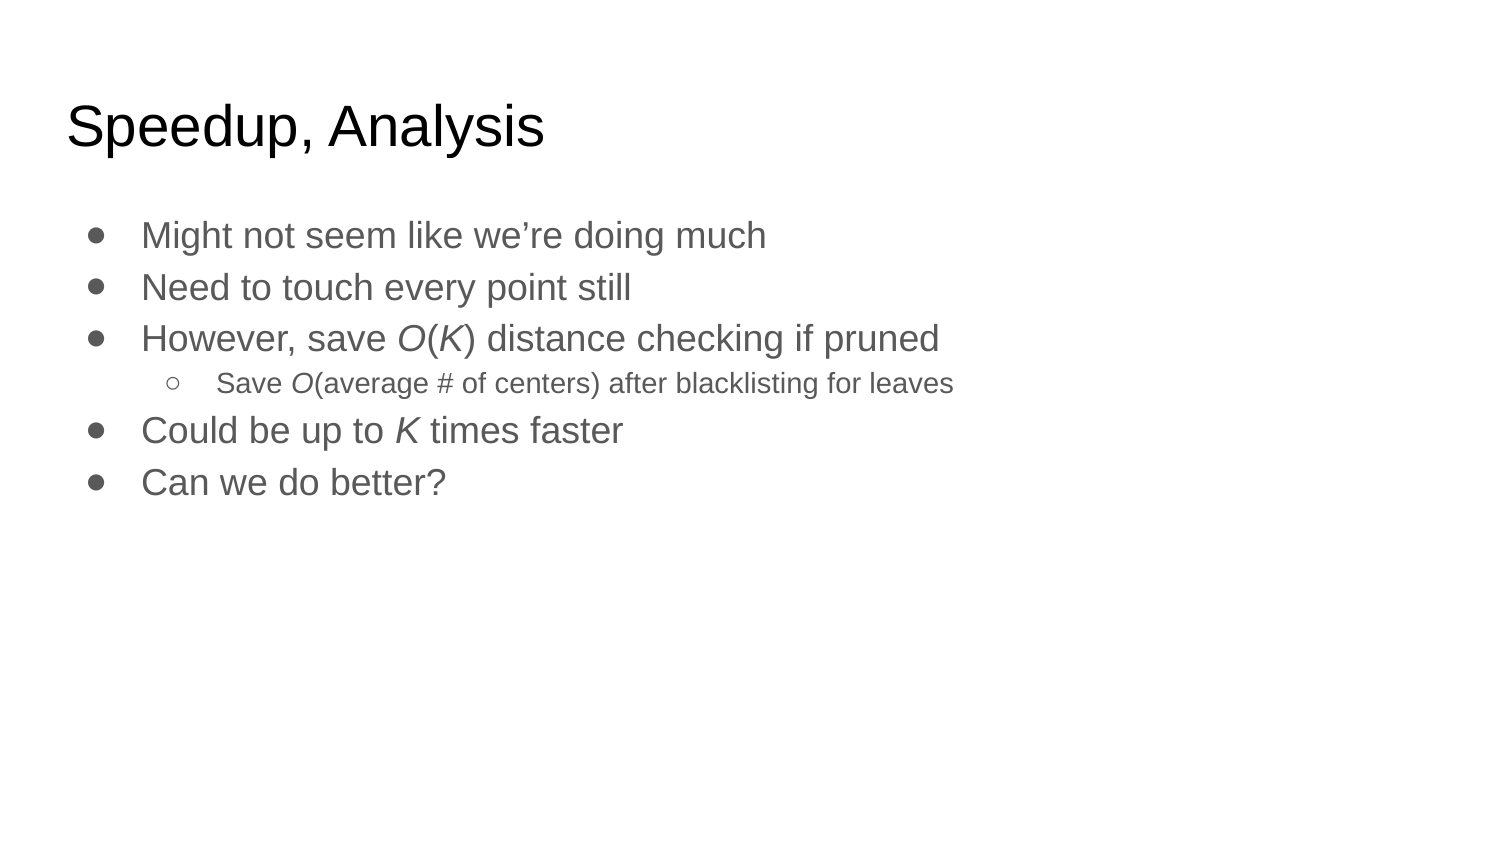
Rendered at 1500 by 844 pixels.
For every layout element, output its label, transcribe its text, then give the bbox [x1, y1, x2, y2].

title Speedup, Analysis [51, 72, 1449, 167]
list Might not seem like we’re doing much Need to touch every point still However, save O(K) distance checking if pruned Save O(average # of centers) after blacklisting for leaves Could be up to K times faster Can we do better? [51, 189, 1449, 750]
